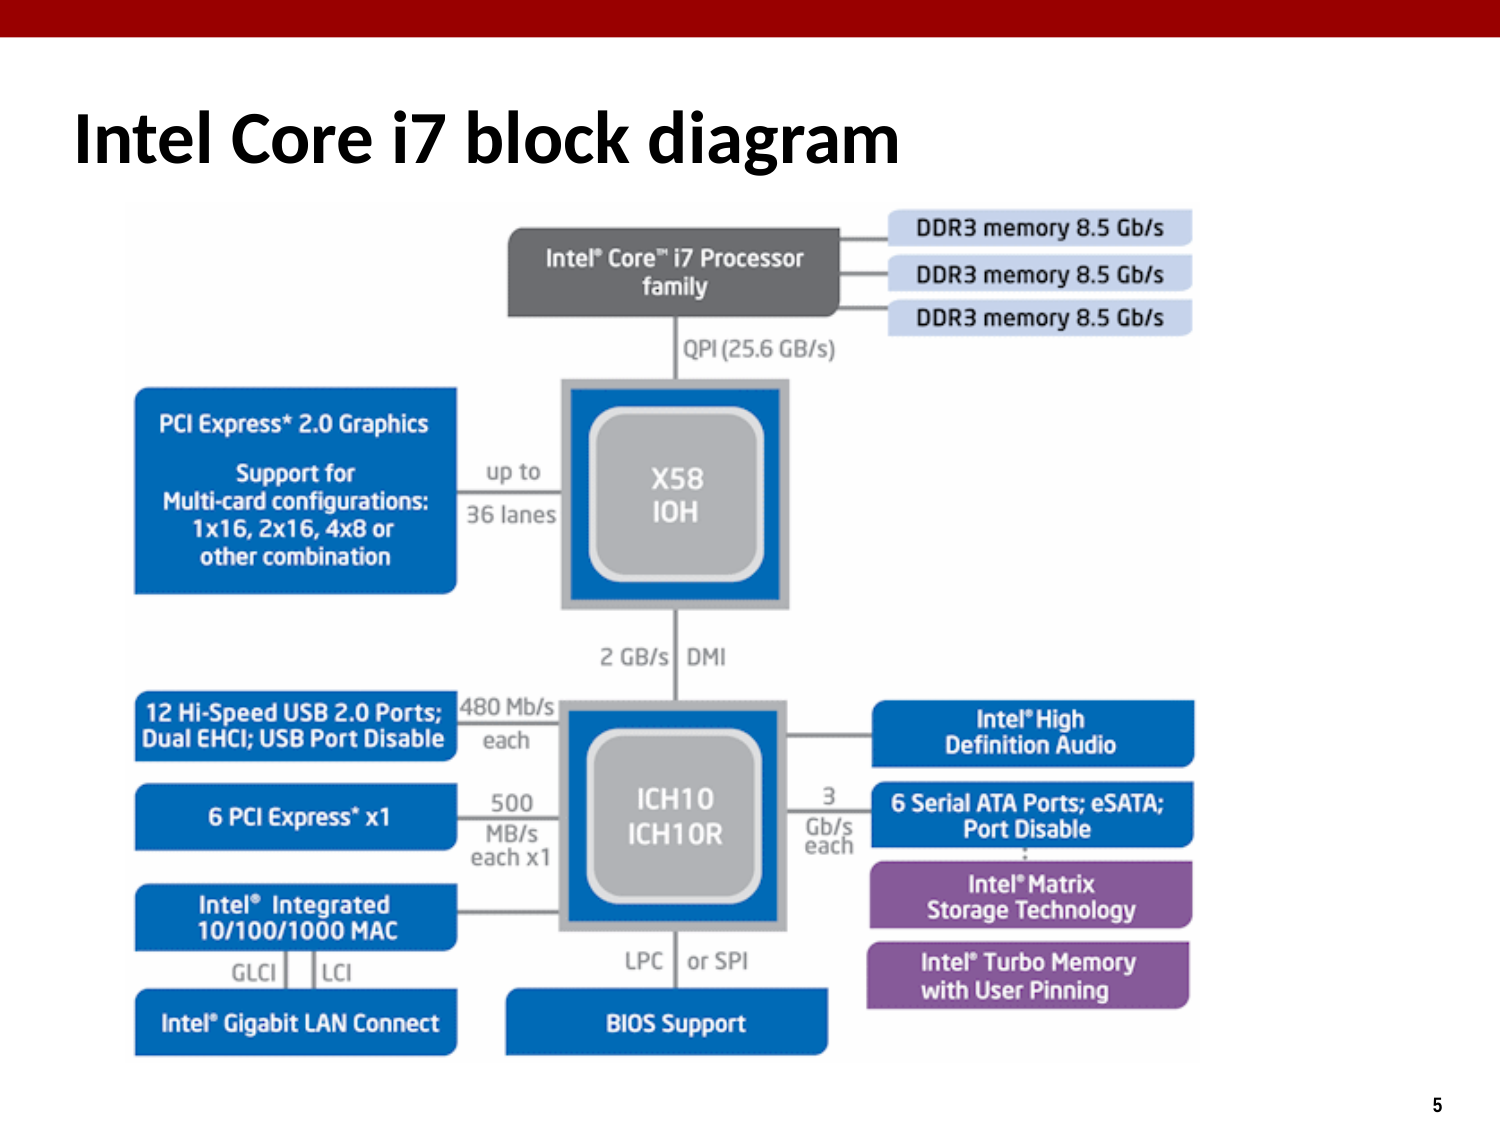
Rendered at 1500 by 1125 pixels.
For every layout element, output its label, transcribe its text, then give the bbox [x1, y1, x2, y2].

title Intel Core i7 block diagram [58, 71, 1304, 197]
picture [125, 202, 1200, 1063]
